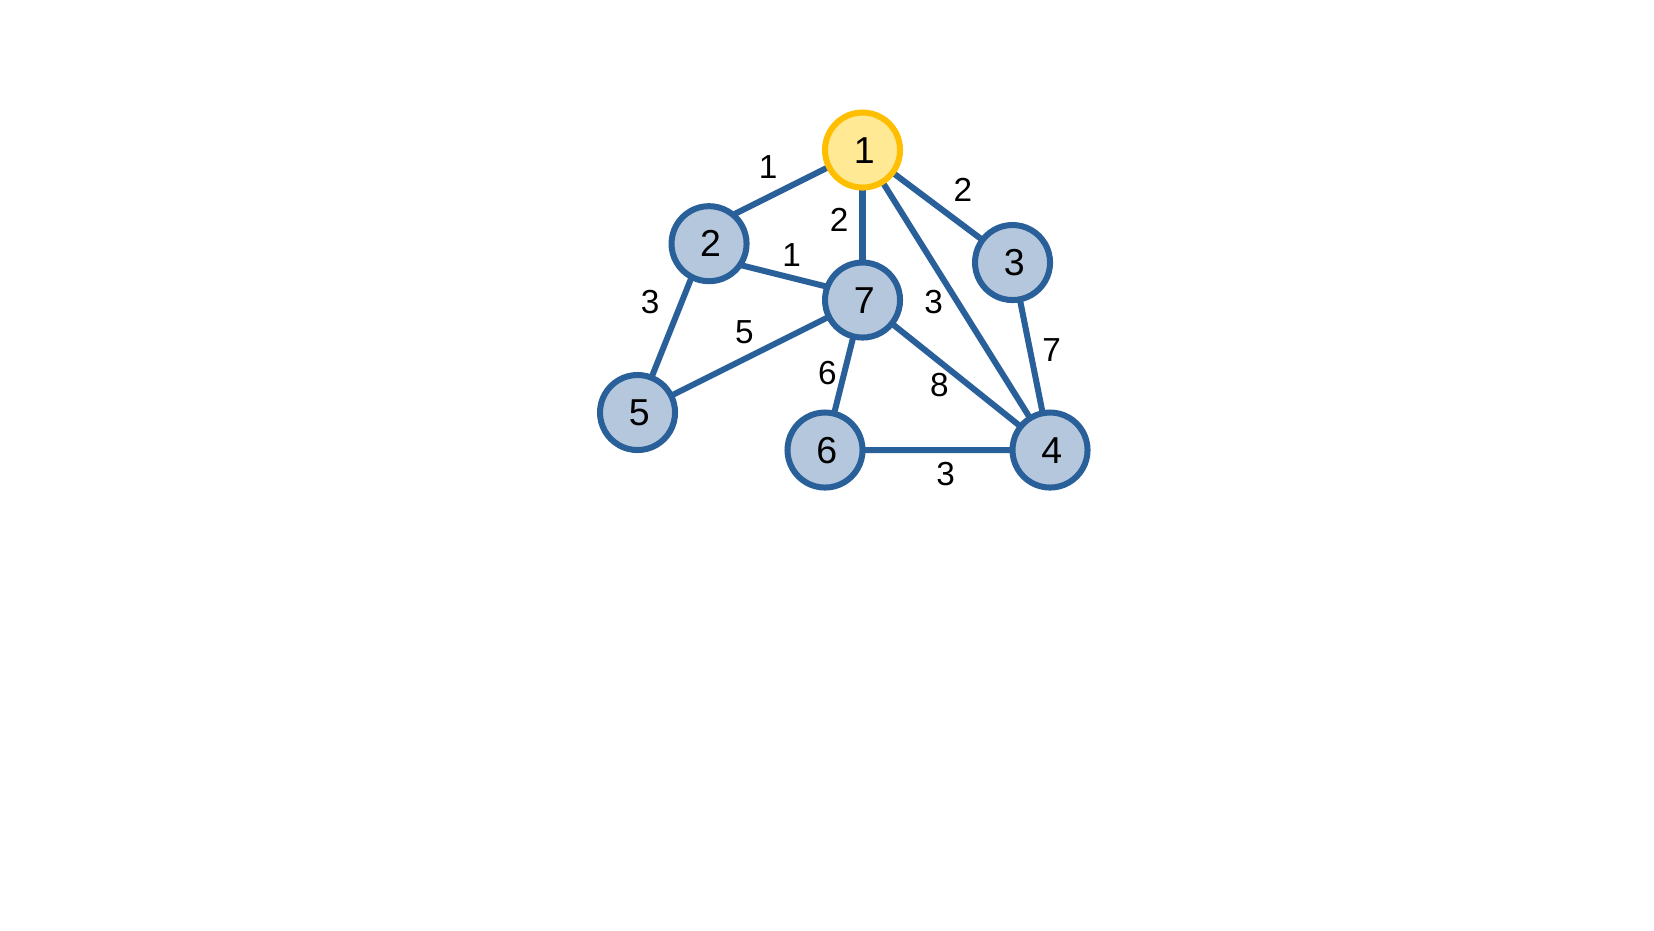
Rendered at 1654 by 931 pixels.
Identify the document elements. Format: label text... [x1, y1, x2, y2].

text_box 3 [975, 225, 1051, 301]
text_box 5 [720, 306, 759, 358]
text_box 3 [909, 276, 948, 329]
text_box 3 [626, 276, 664, 329]
text_box 6 [803, 347, 841, 400]
text_box 7 [825, 262, 901, 338]
text_box 2 [671, 206, 747, 282]
text_box 2 [815, 193, 853, 246]
text_box 7 [1027, 323, 1066, 376]
text_box 3 [921, 447, 959, 500]
text_box 8 [915, 359, 953, 412]
text_box 1 [767, 229, 806, 282]
text_box 2 [939, 164, 977, 217]
text_box 1 [825, 112, 901, 188]
text_box 4 [1012, 412, 1088, 488]
text_box 1 [744, 140, 782, 193]
text_box 6 [787, 412, 863, 488]
text_box 5 [600, 375, 676, 451]
